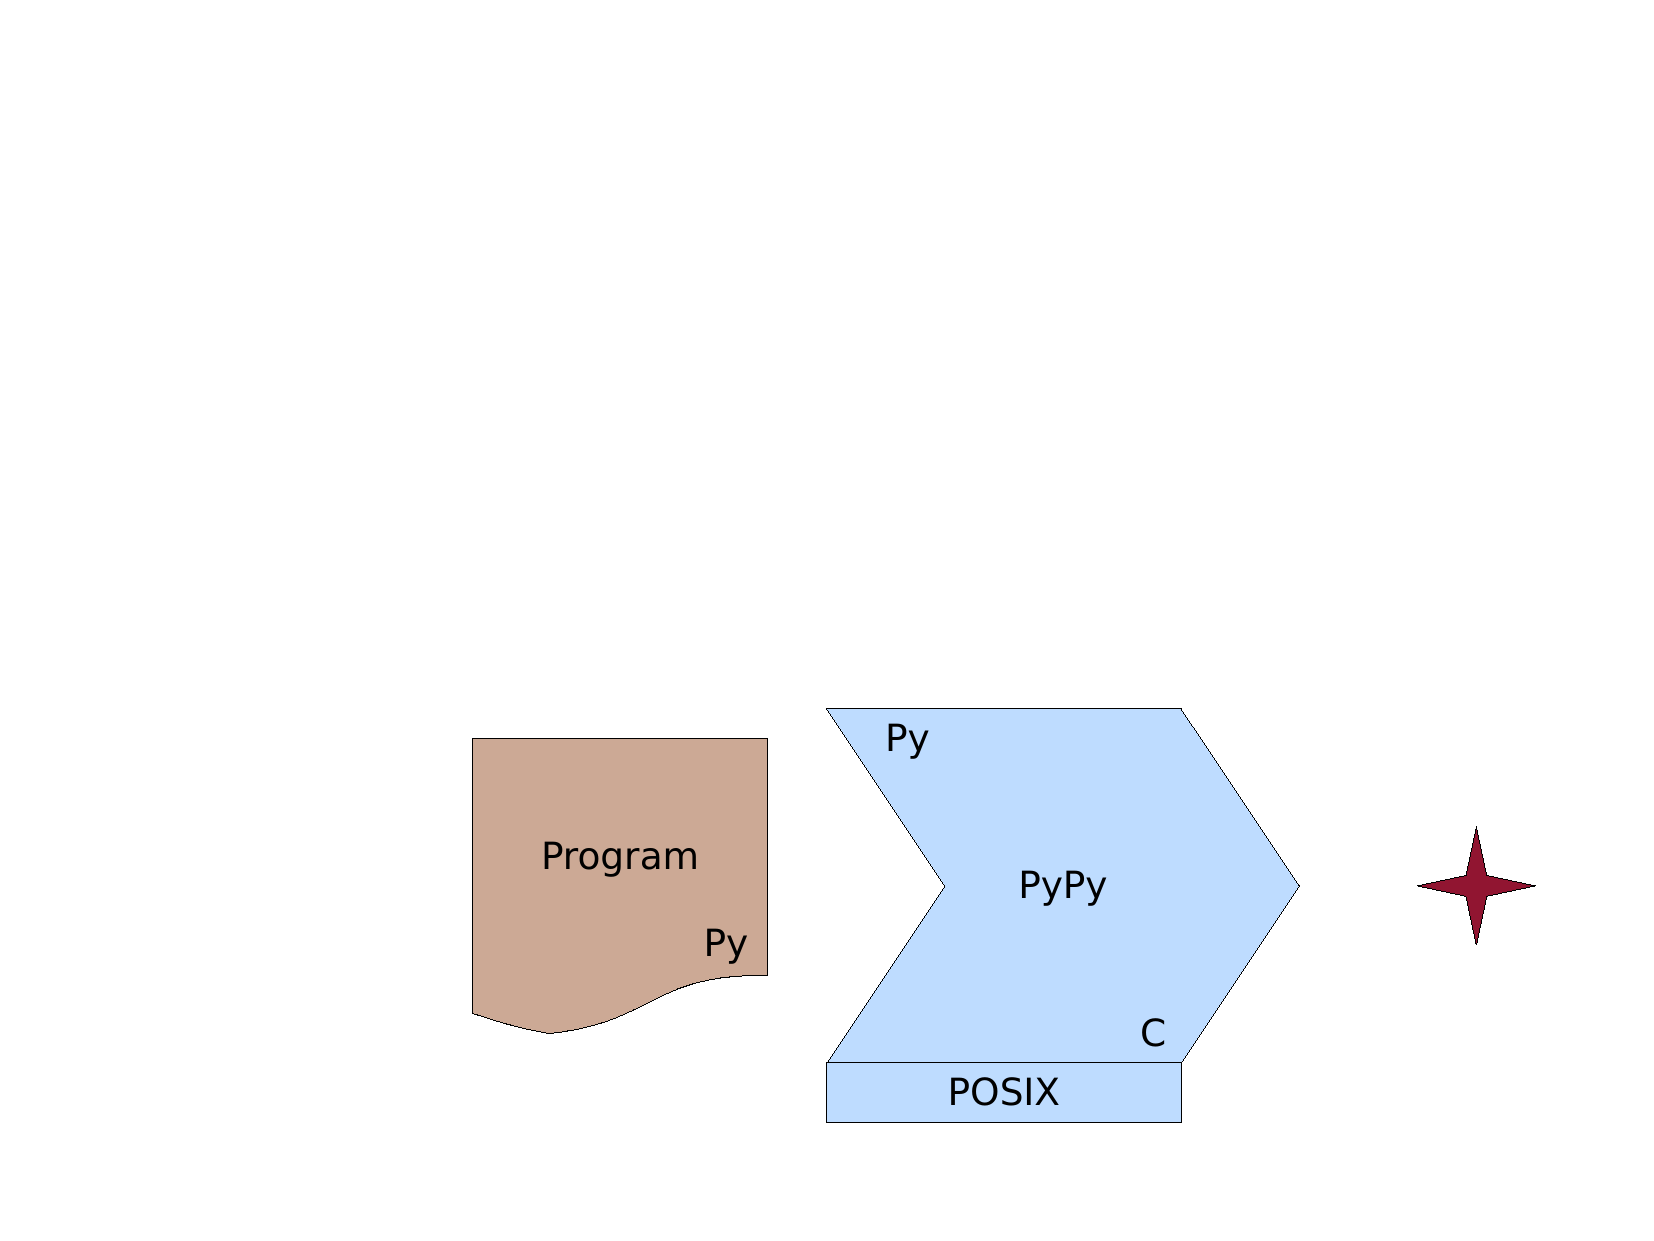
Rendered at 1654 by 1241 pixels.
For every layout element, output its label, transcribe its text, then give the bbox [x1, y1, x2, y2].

text_box POSIX [826, 1062, 1182, 1123]
text_box Program [472, 738, 768, 1034]
text_box C [1125, 1003, 1182, 1062]
text_box Py [688, 914, 764, 973]
text_box [1417, 826, 1536, 945]
text_box PyPy [826, 708, 1300, 1062]
text_box Py [870, 709, 945, 768]
